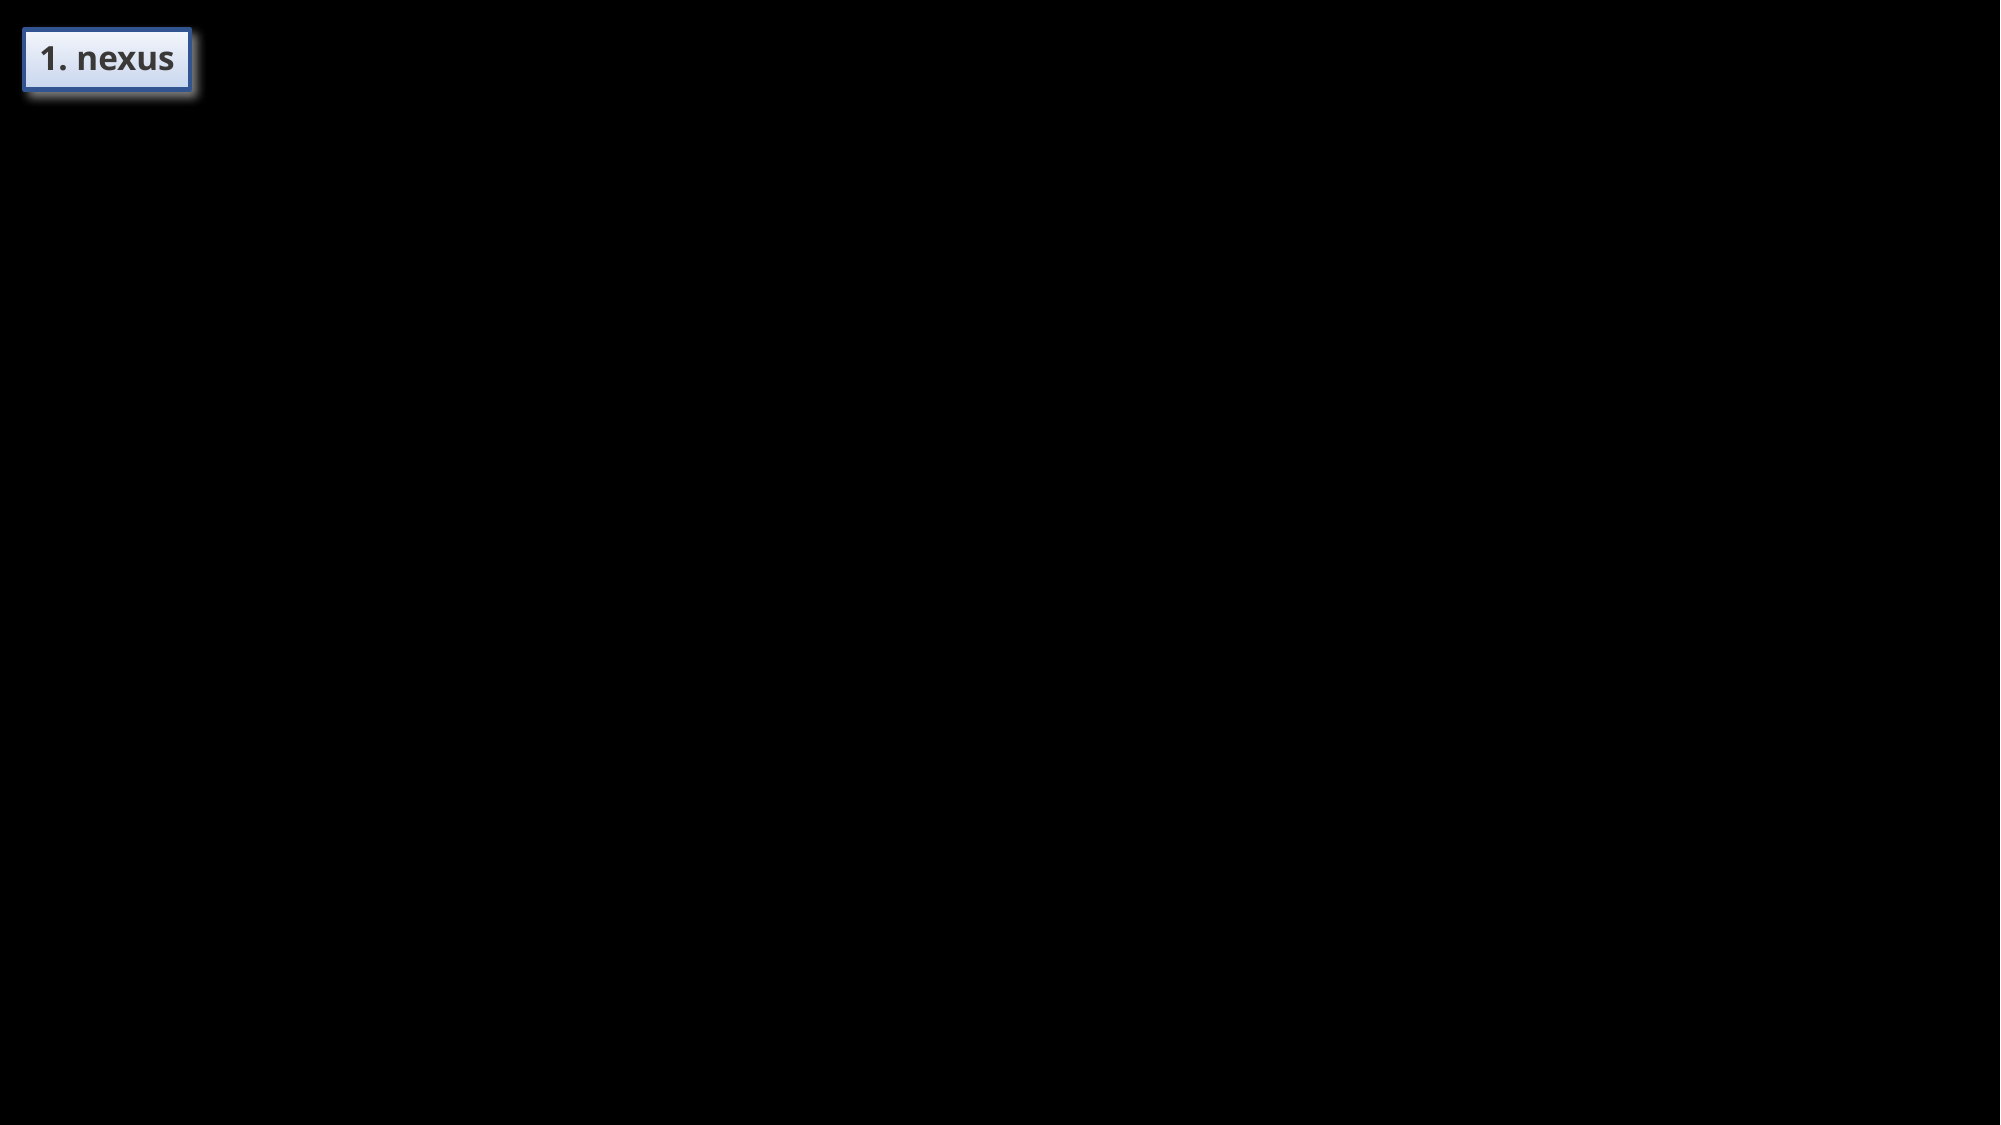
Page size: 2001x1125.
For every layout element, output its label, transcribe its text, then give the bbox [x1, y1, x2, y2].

title 1. nexus [29, 29, 185, 90]
